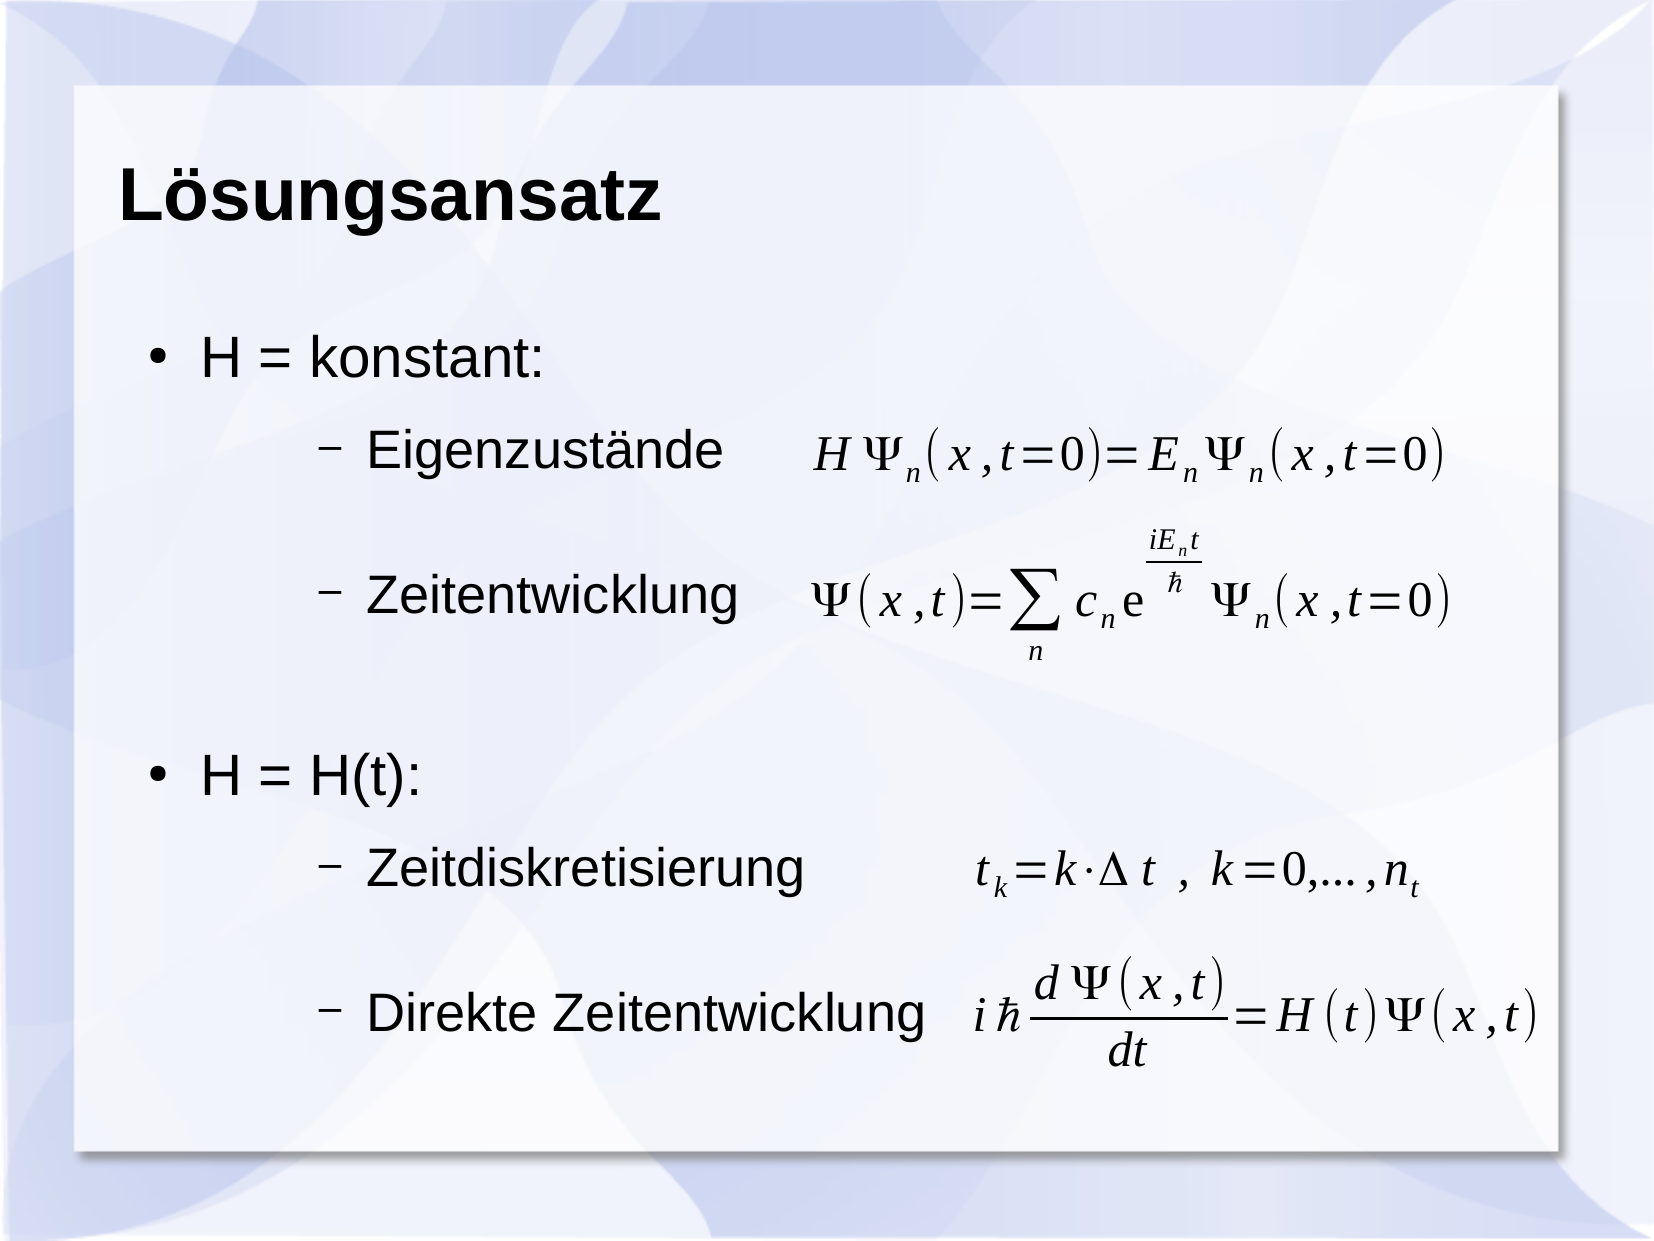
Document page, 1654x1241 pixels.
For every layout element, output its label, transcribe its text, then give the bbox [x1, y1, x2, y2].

chart [968, 840, 1425, 904]
chart [802, 425, 1453, 490]
list H = konstant: Eigenzustände Zeitentwicklung H = H(t): Zeitdiskretisierung Direkte Zeitentwicklung [129, 324, 1489, 1043]
chart [967, 954, 1547, 1078]
chart [803, 522, 1458, 668]
title Lösungsansatz [118, 90, 1536, 298]
picture [0, 0, 1654, 1241]
